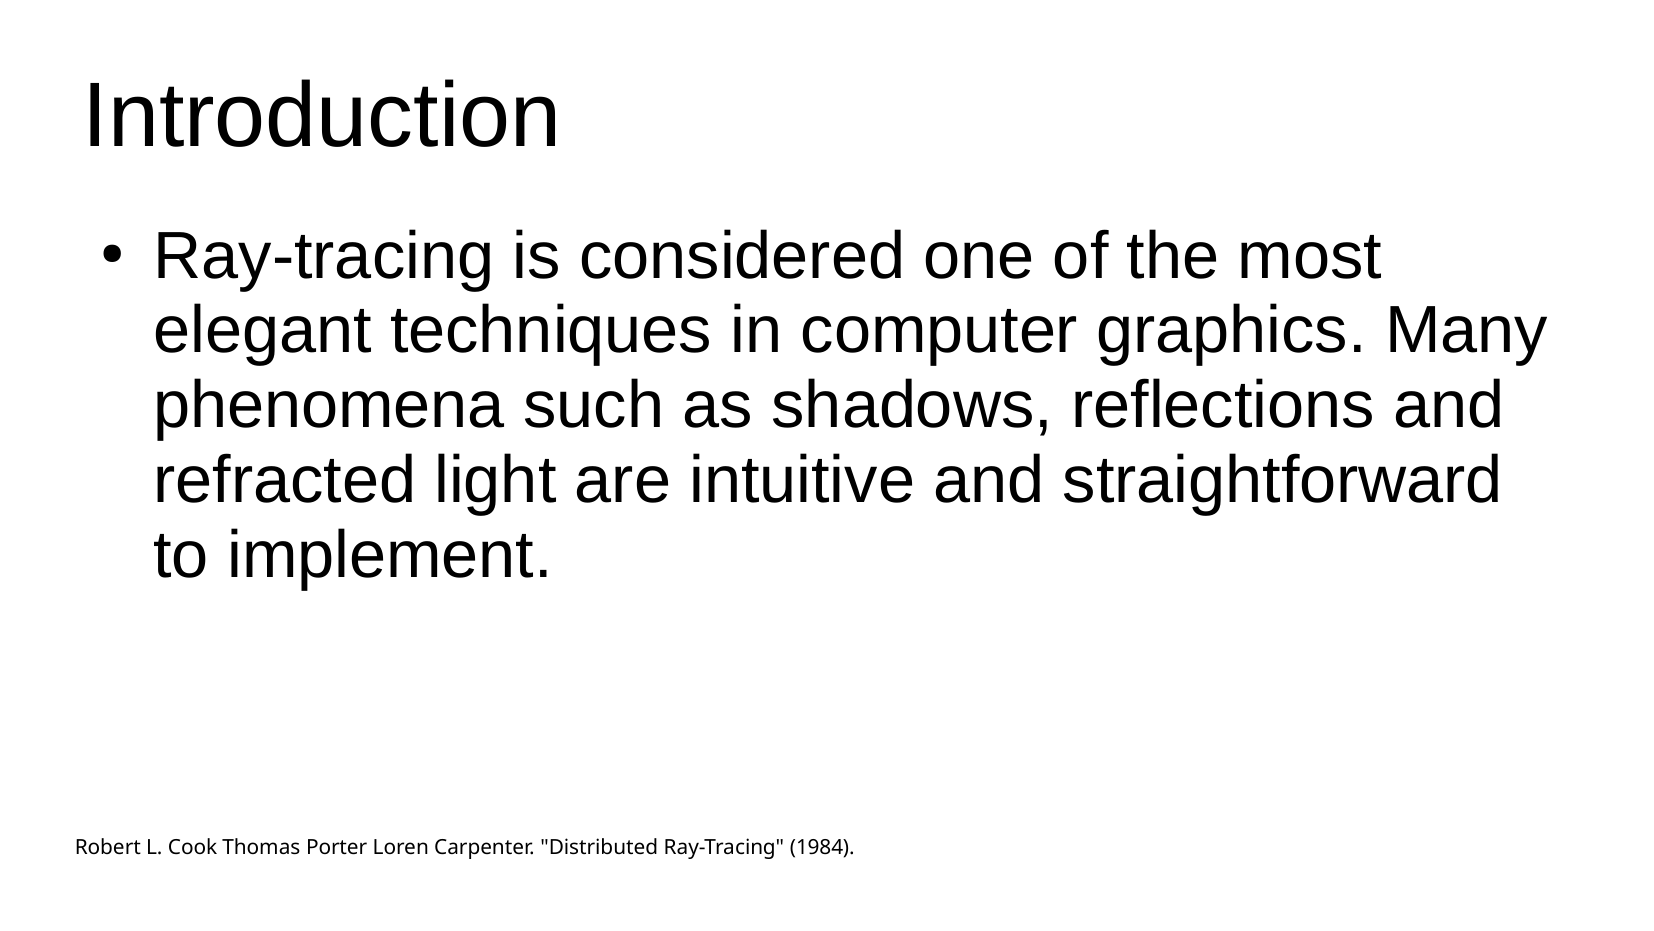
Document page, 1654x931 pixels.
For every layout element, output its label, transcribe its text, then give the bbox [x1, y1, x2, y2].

title Introduction [82, 37, 1571, 193]
text_box Robert L. Cook Thomas Porter Loren Carpenter. "Distributed Ray-Tracing" (1984). [60, 825, 1576, 866]
list Ray-tracing is considered one of the most elegant techniques in computer graphics. Many phenomena such as shadows, reflections and refracted light are intuitive and straightforward to implement. [82, 217, 1571, 758]
